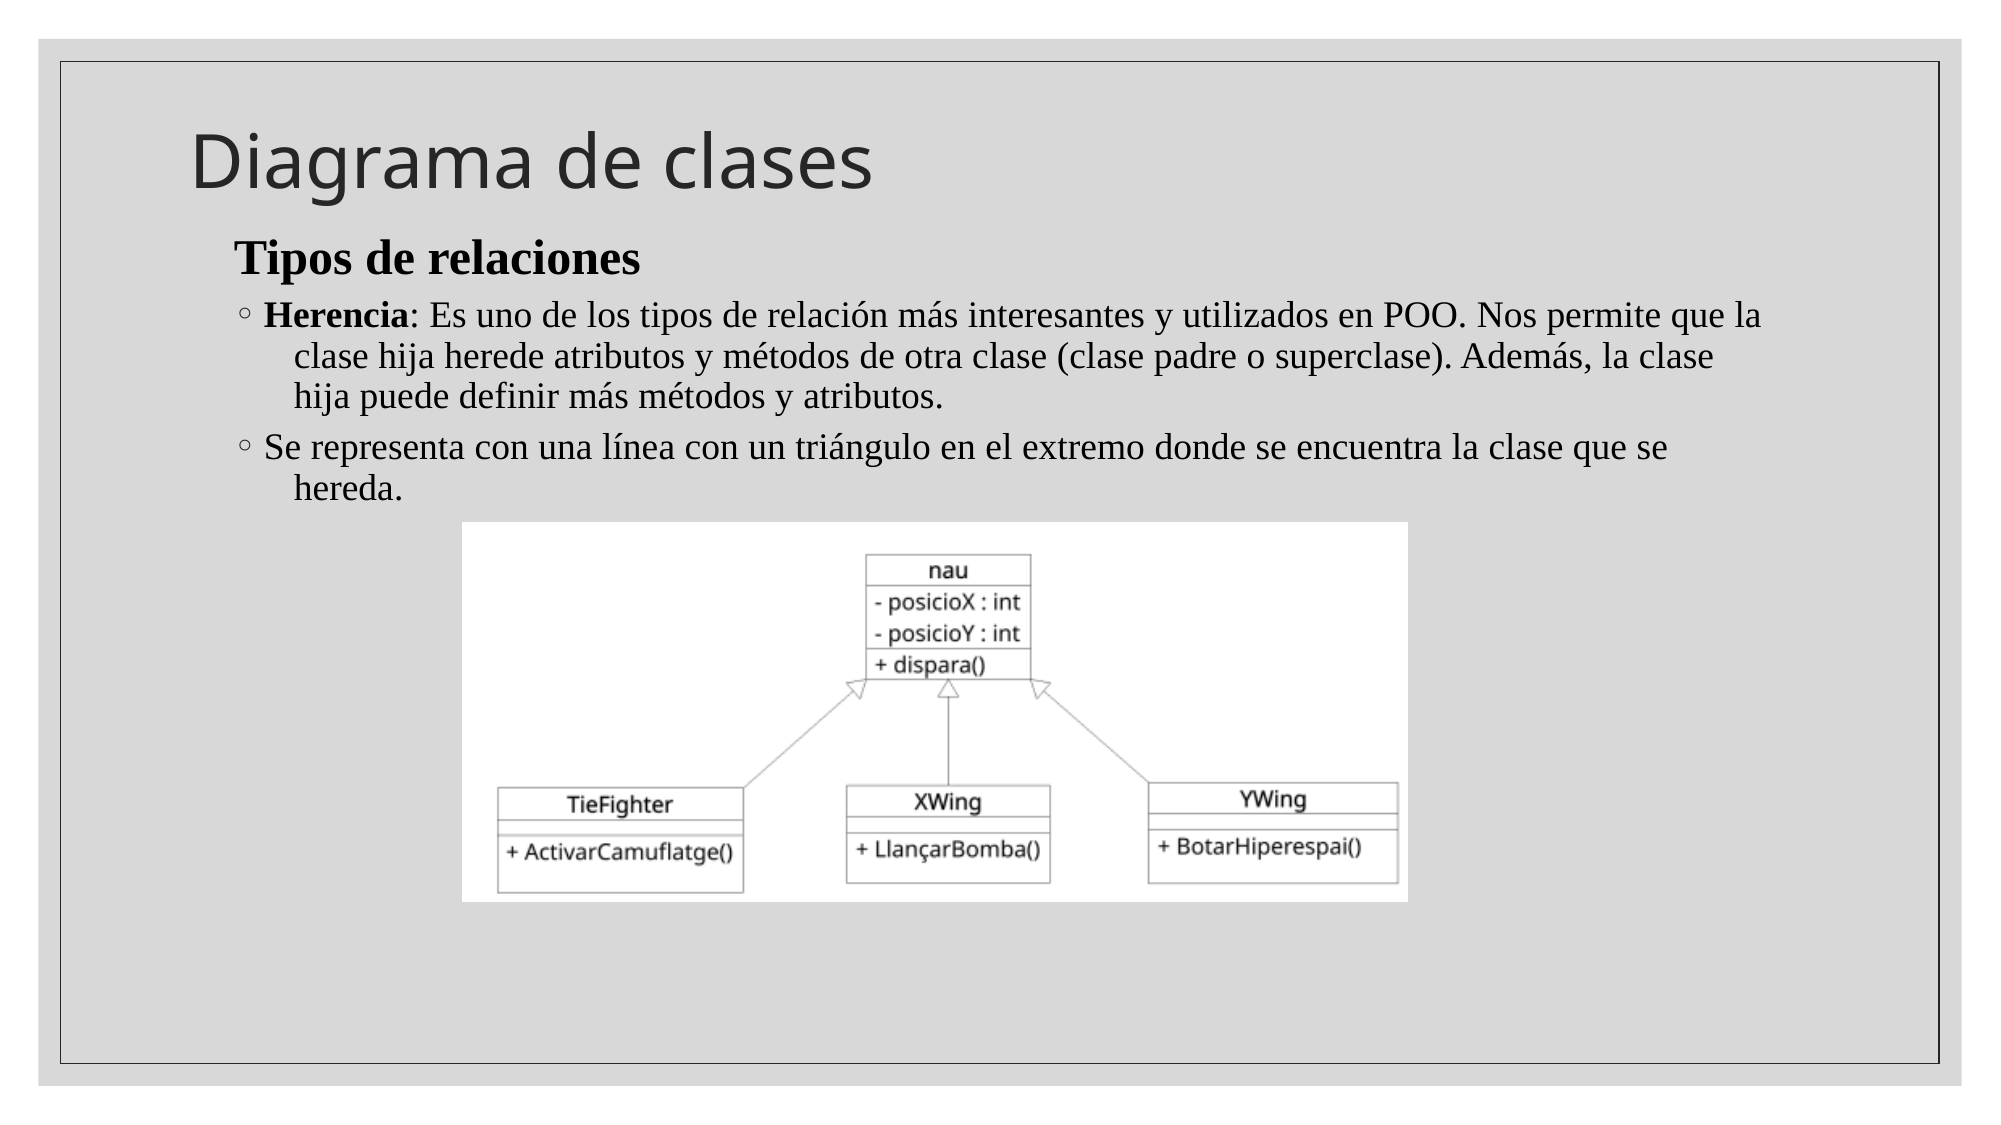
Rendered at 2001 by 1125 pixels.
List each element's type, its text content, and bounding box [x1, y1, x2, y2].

title Diagrama de clases [174, 105, 1825, 224]
list Tipos de relaciones Herencia: Es uno de los tipos de relación más interesantes y utilizados en POO. Nos permite que la clase hija herede atributos y métodos de otra clase (clase padre o superclase). Además, la clase hija puede definir más métodos y atributos. Se representa con una línea con un triángulo en el extremo donde se encuentra la clase que se hereda. [128, 223, 1779, 988]
picture [462, 522, 1408, 902]
